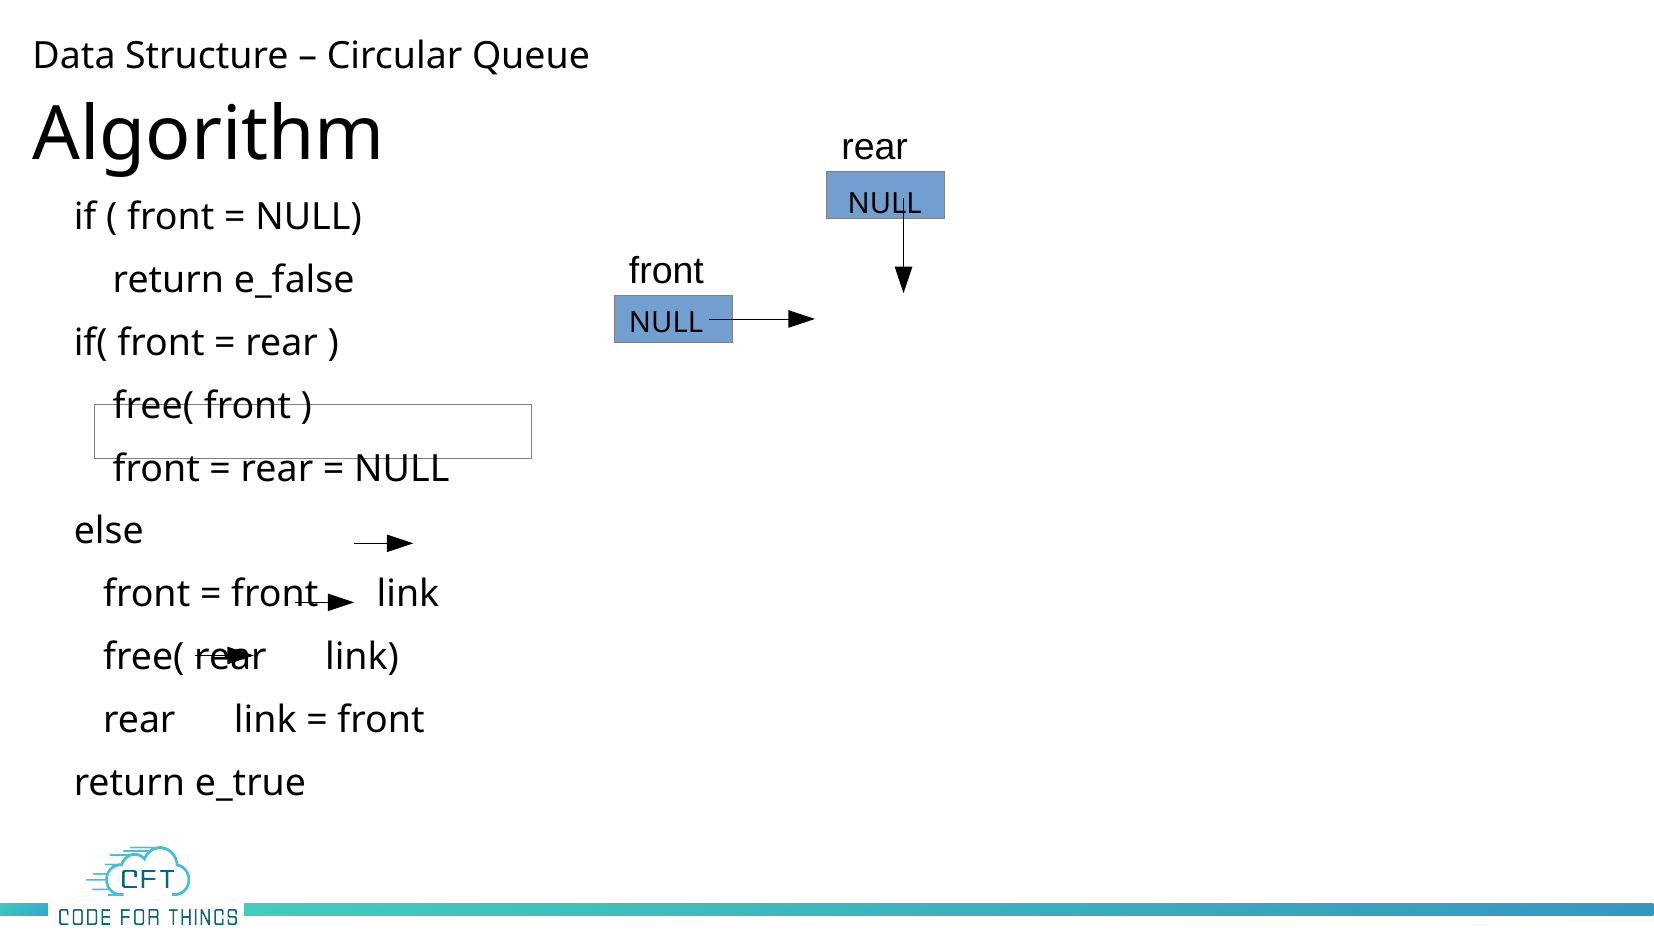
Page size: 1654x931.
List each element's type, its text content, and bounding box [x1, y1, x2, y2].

title Data Structure – Circular Queue Algorithm [32, 11, 1524, 199]
text_box front [614, 242, 730, 293]
text_box if ( front = NULL) return e_false if( front = rear ) free( front ) front = rear = NULL else front = front link free( rear link) rear link = front return e_true [0, 182, 727, 851]
picture [59, 851, 237, 925]
text_box rear [826, 118, 942, 175]
text_box NULL [832, 175, 951, 225]
text_box NULL [614, 293, 733, 343]
text_box [826, 175, 832, 219]
